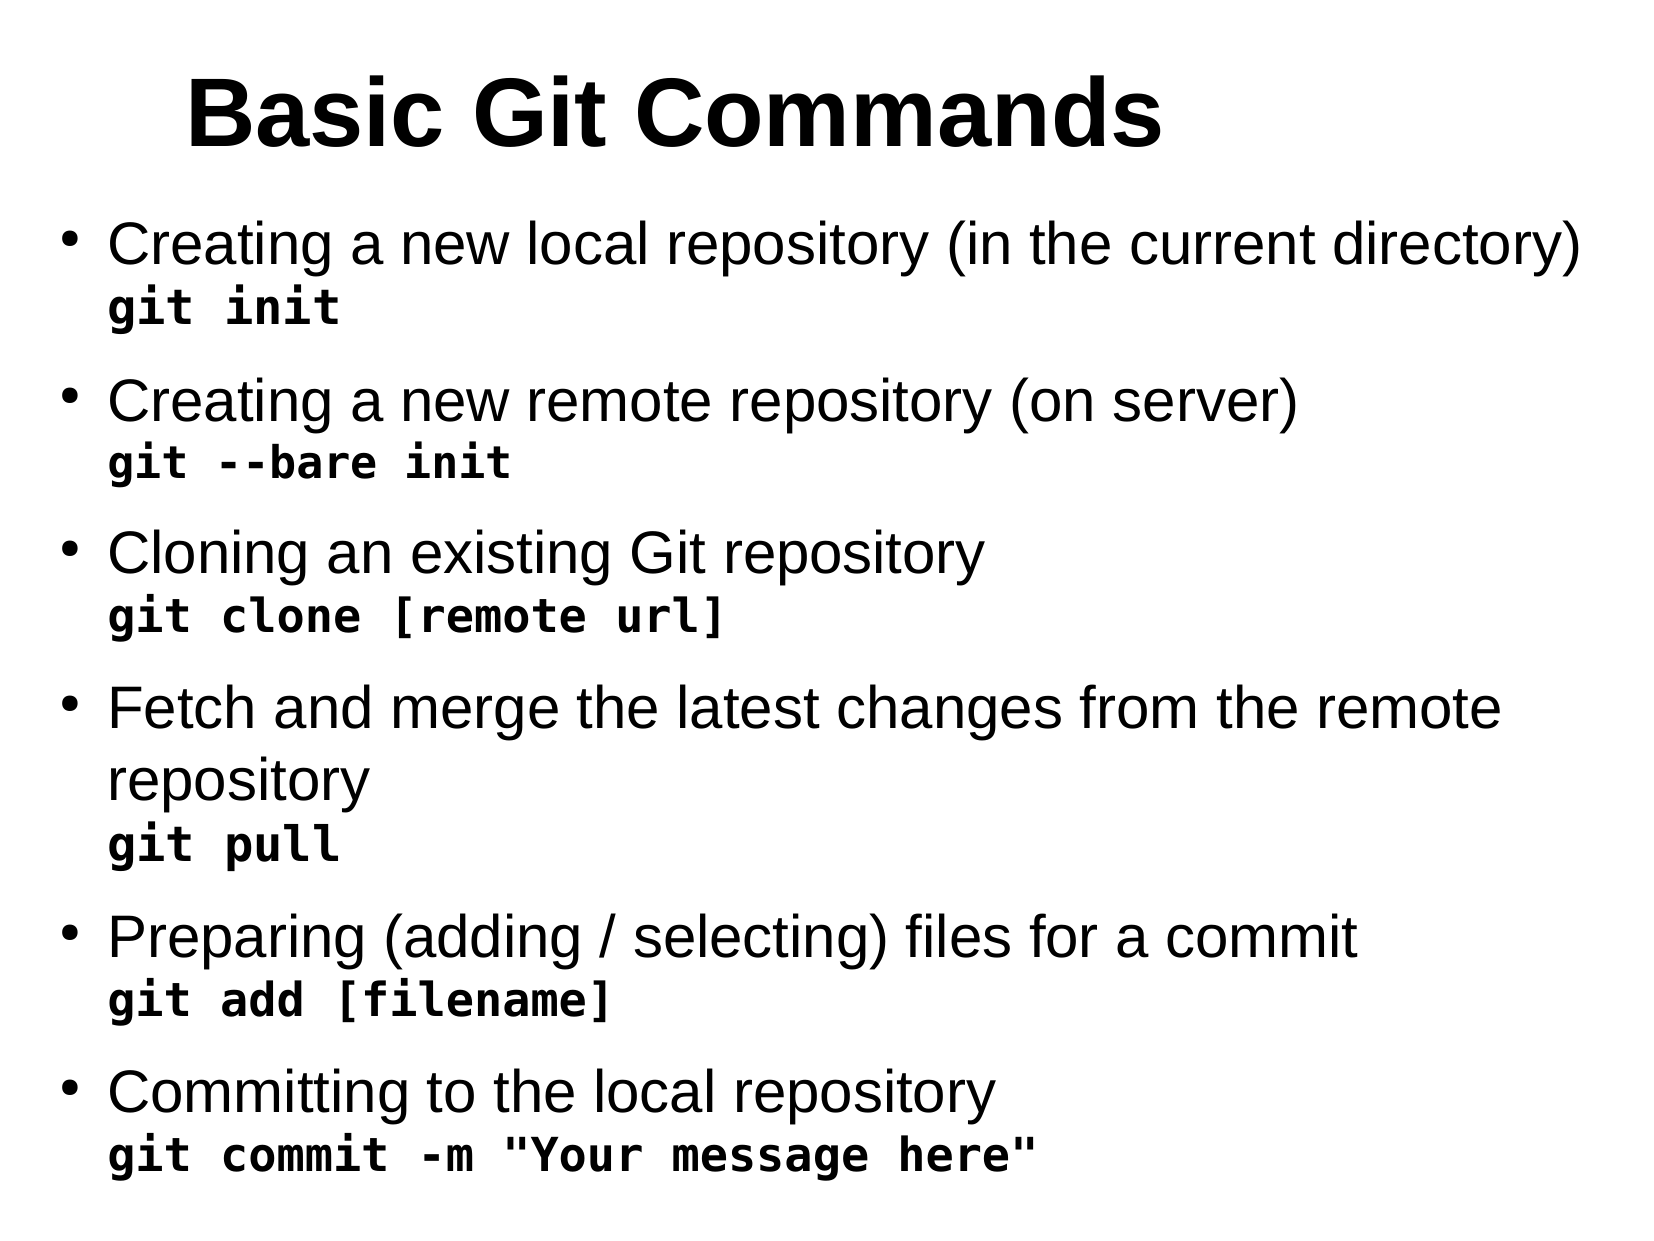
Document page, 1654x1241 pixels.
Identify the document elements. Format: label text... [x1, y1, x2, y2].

title Basic Git Commands [25, 7, 1325, 209]
list Creating a new local repository (in the current directory) git init Creating a new remote repository (on server) git --bare init Cloning an existing Git repository git clone [remote url] Fetch and merge the latest changes from the remote repository git pull Preparing (adding / selecting) files for a commit git add [filename] Committing to the local repository git commit -m "Your message here" [25, 198, 1628, 1206]
